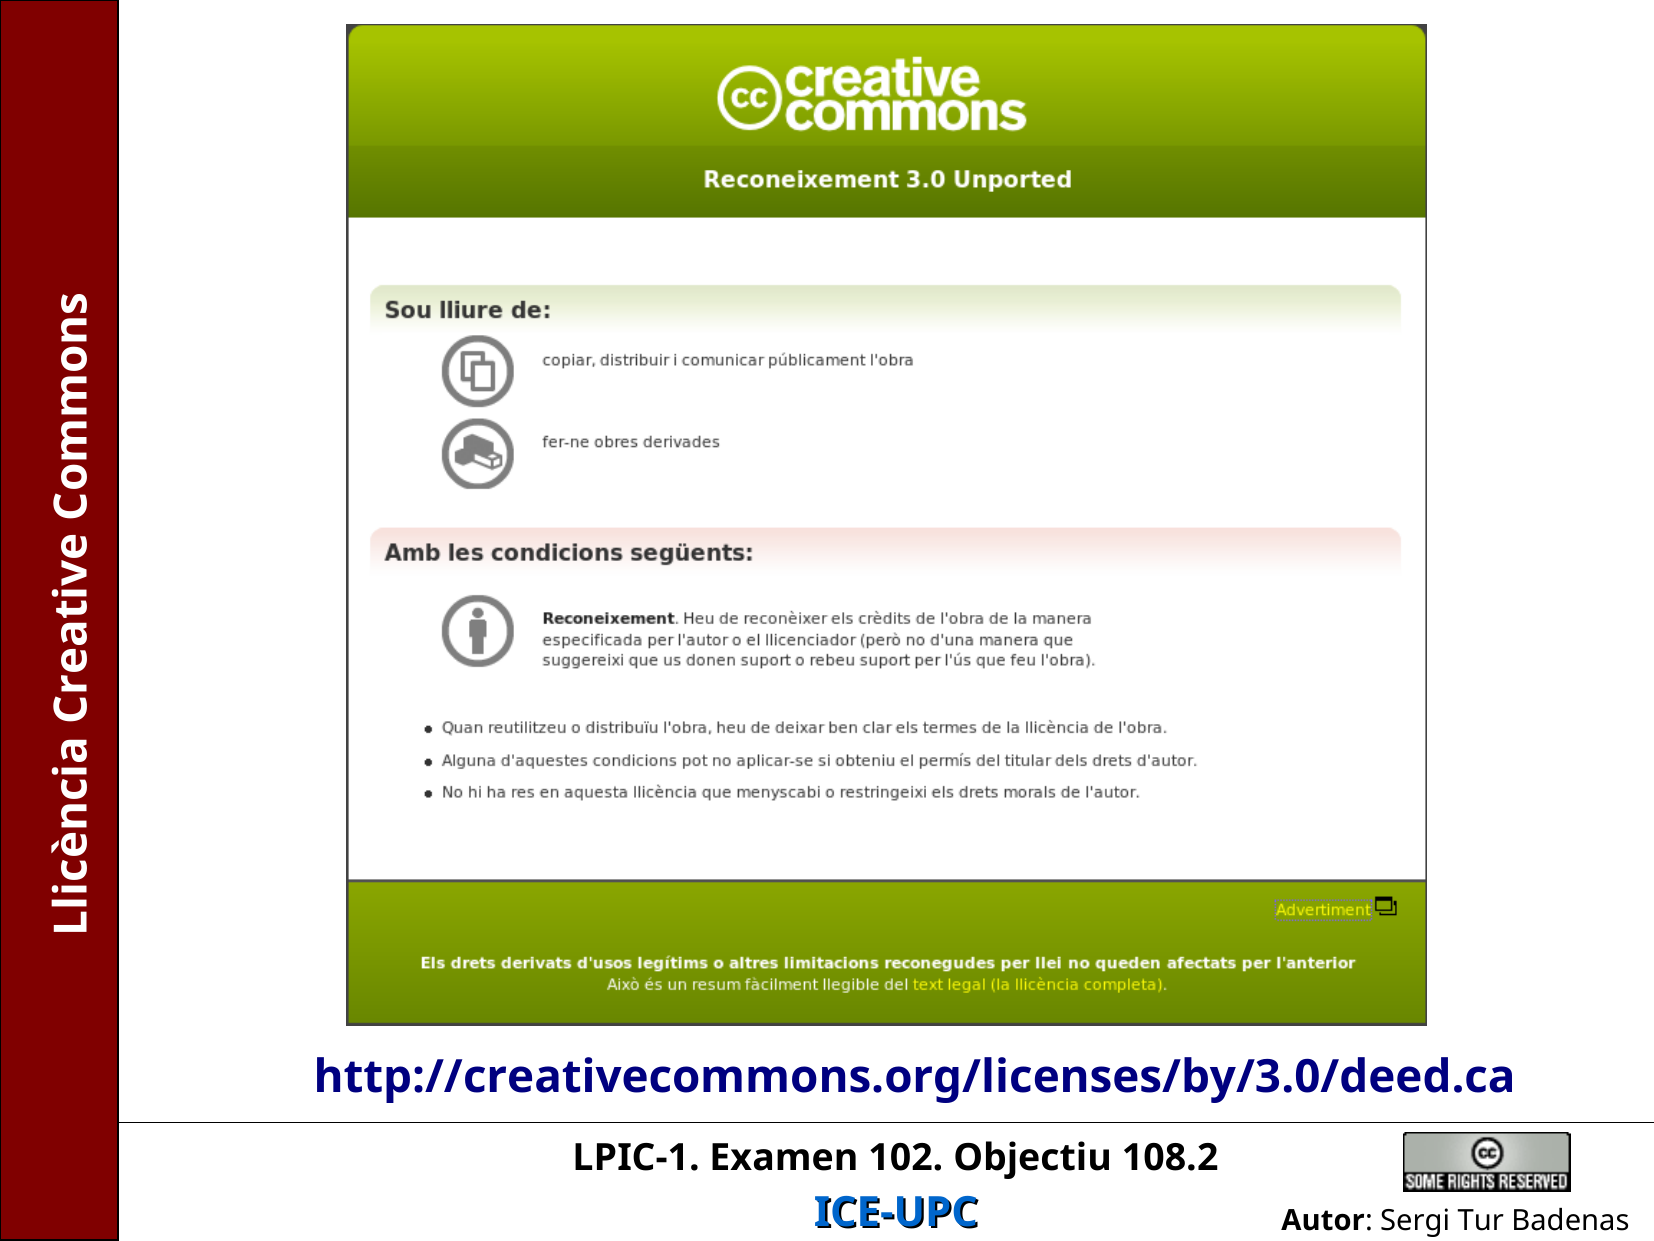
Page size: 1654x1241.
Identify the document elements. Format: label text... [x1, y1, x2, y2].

picture [346, 24, 1427, 1026]
picture [1403, 1132, 1571, 1192]
text_box http://creativecommons.org/licenses/by/3.0/deed.ca [298, 1036, 1583, 1111]
